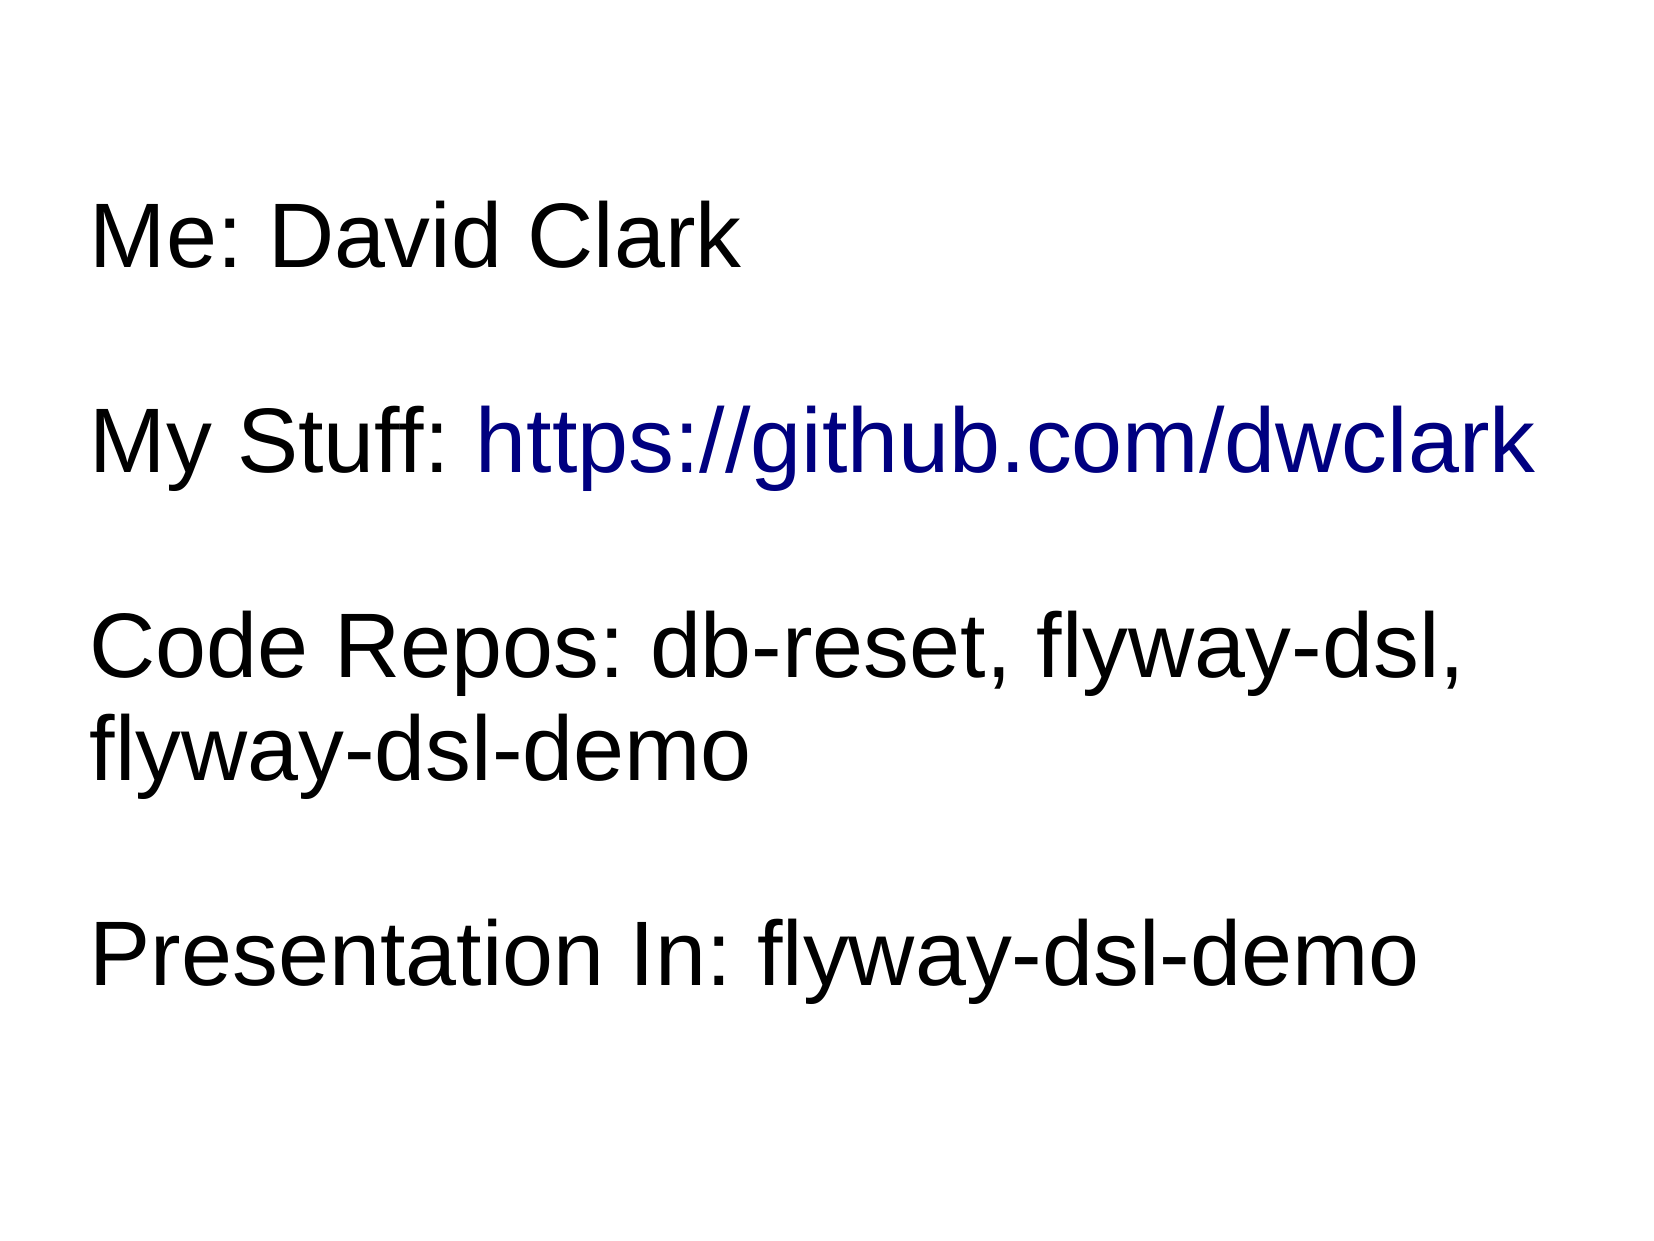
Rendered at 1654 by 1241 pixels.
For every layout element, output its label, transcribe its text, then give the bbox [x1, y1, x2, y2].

text_box Me: David Clark My Stuff: https://github.com/dwclark Code Repos: db-reset, flyway-dsl, flyway-dsl-demo Presentation In: flyway-dsl-demo [75, 75, 1606, 1171]
